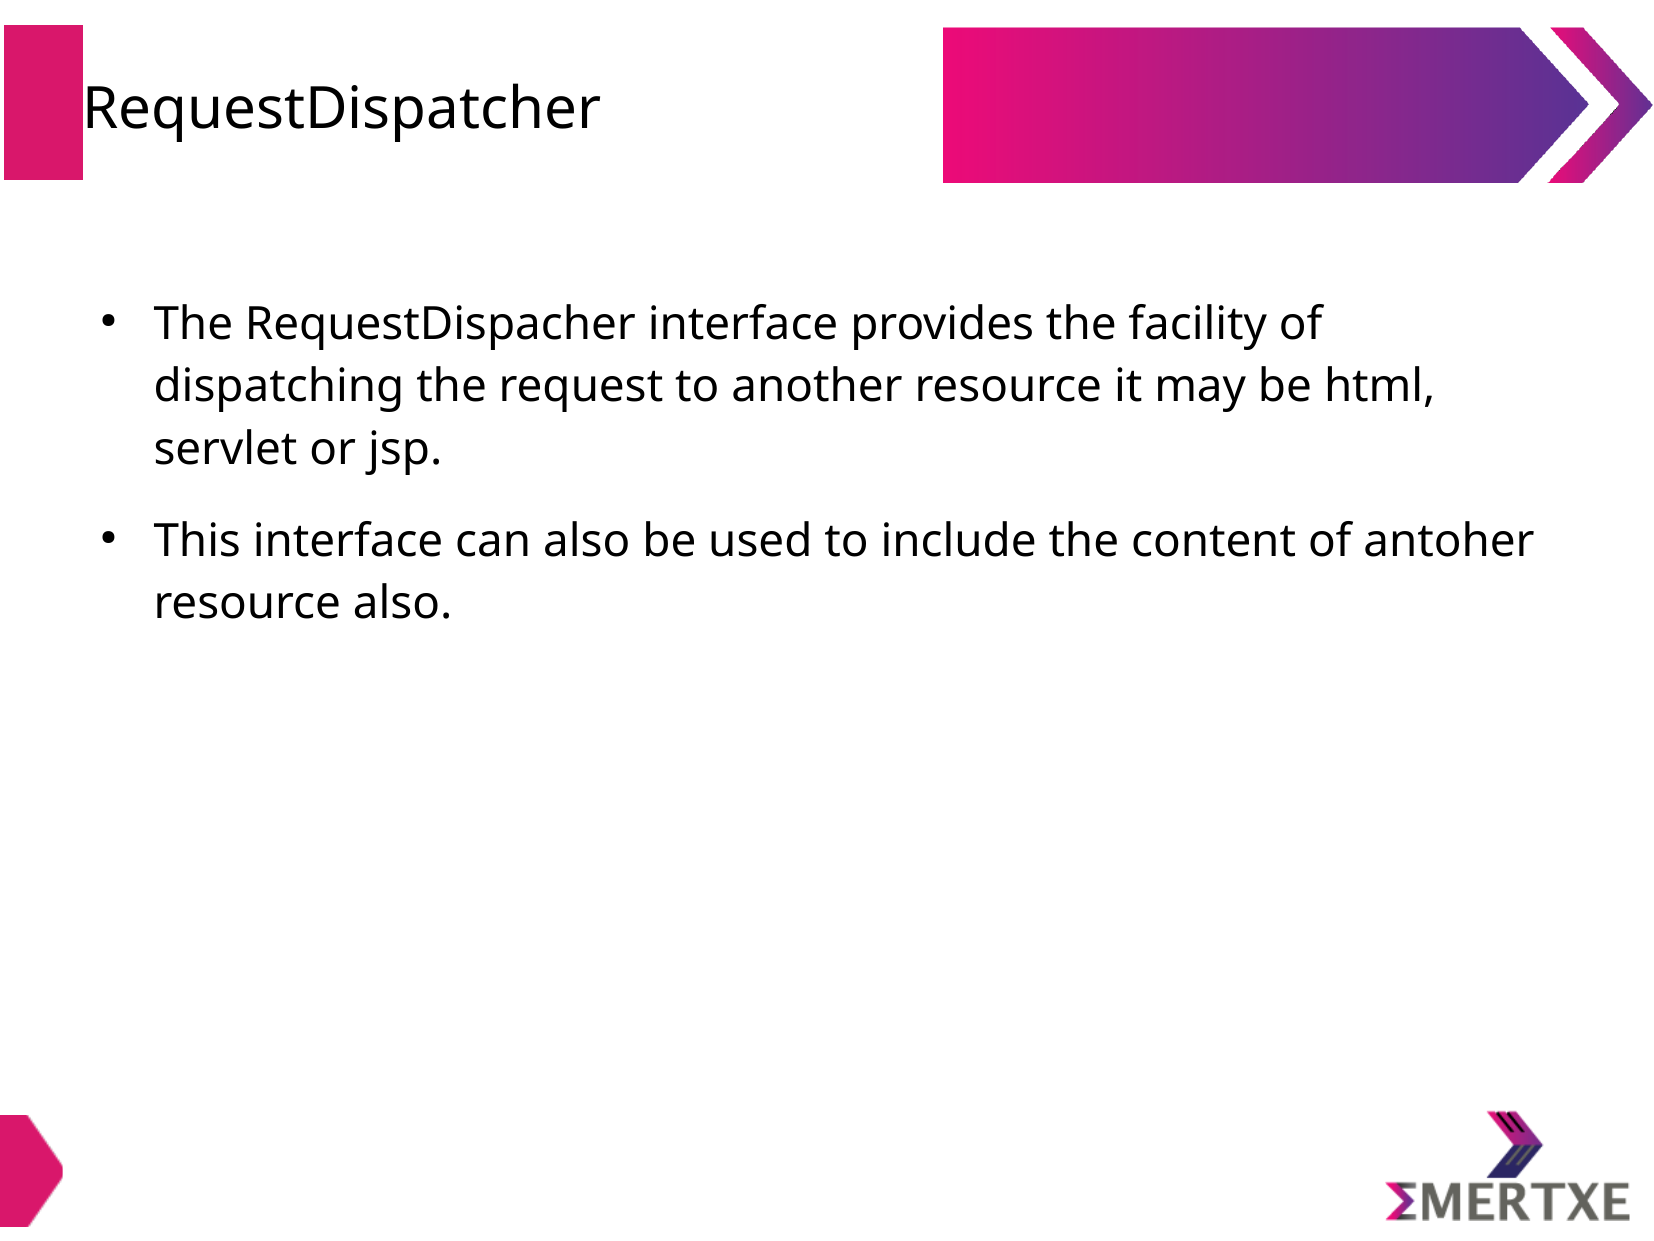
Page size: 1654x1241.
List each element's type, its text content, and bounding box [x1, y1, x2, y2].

picture [1571, 27, 1653, 183]
picture [1385, 1107, 1631, 1221]
list The RequestDispacher interface provides the facility of dispatching the request to another resource it may be html, servlet or jsp. This interface can also be used to include the content of antoher resource also. [82, 290, 1571, 1010]
title RequestDispatcher [82, 2, 1571, 210]
